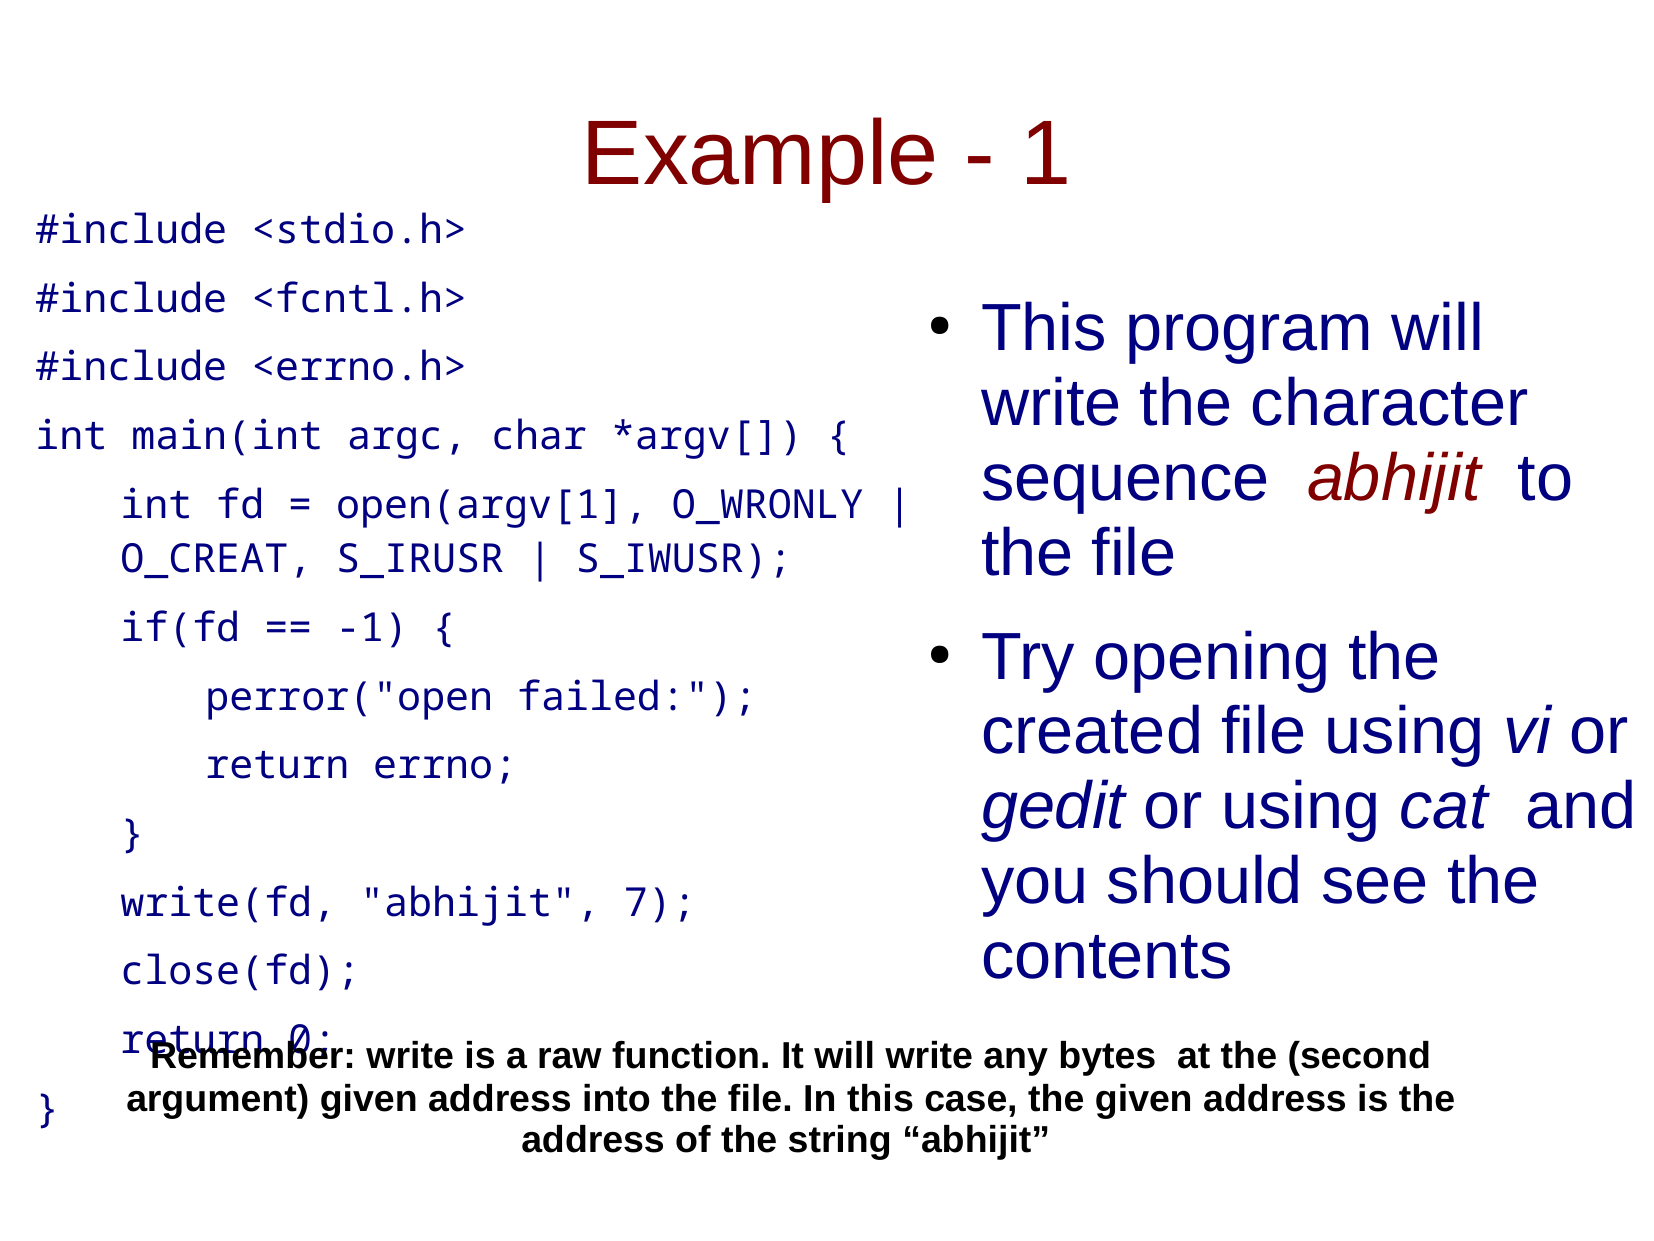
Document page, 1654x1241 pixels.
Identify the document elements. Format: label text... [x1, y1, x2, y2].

list This program will write the character sequence abhijit to the file Try opening the created file using vi or gedit or using cat and you should see the contents [910, 290, 1637, 1010]
list #include <stdio.h> #include <fcntl.h> #include <errno.h> int main(int argc, char *argv[]) { int fd = open(argv[1], O_WRONLY | O_CREAT, S_IRUSR | S_IWUSR); if(fd == -1) { perror("open failed:"); return errno; } write(fd, "abhijit", 7); close(fd); return 0; } [35, 200, 934, 1146]
text_box Remember: write is a raw function. It will write any bytes at the (second argument) given address into the file. In this case, the given address is the address of the string “abhijit” [47, 1027, 1536, 1169]
title Example - 1 [82, 49, 1571, 257]
